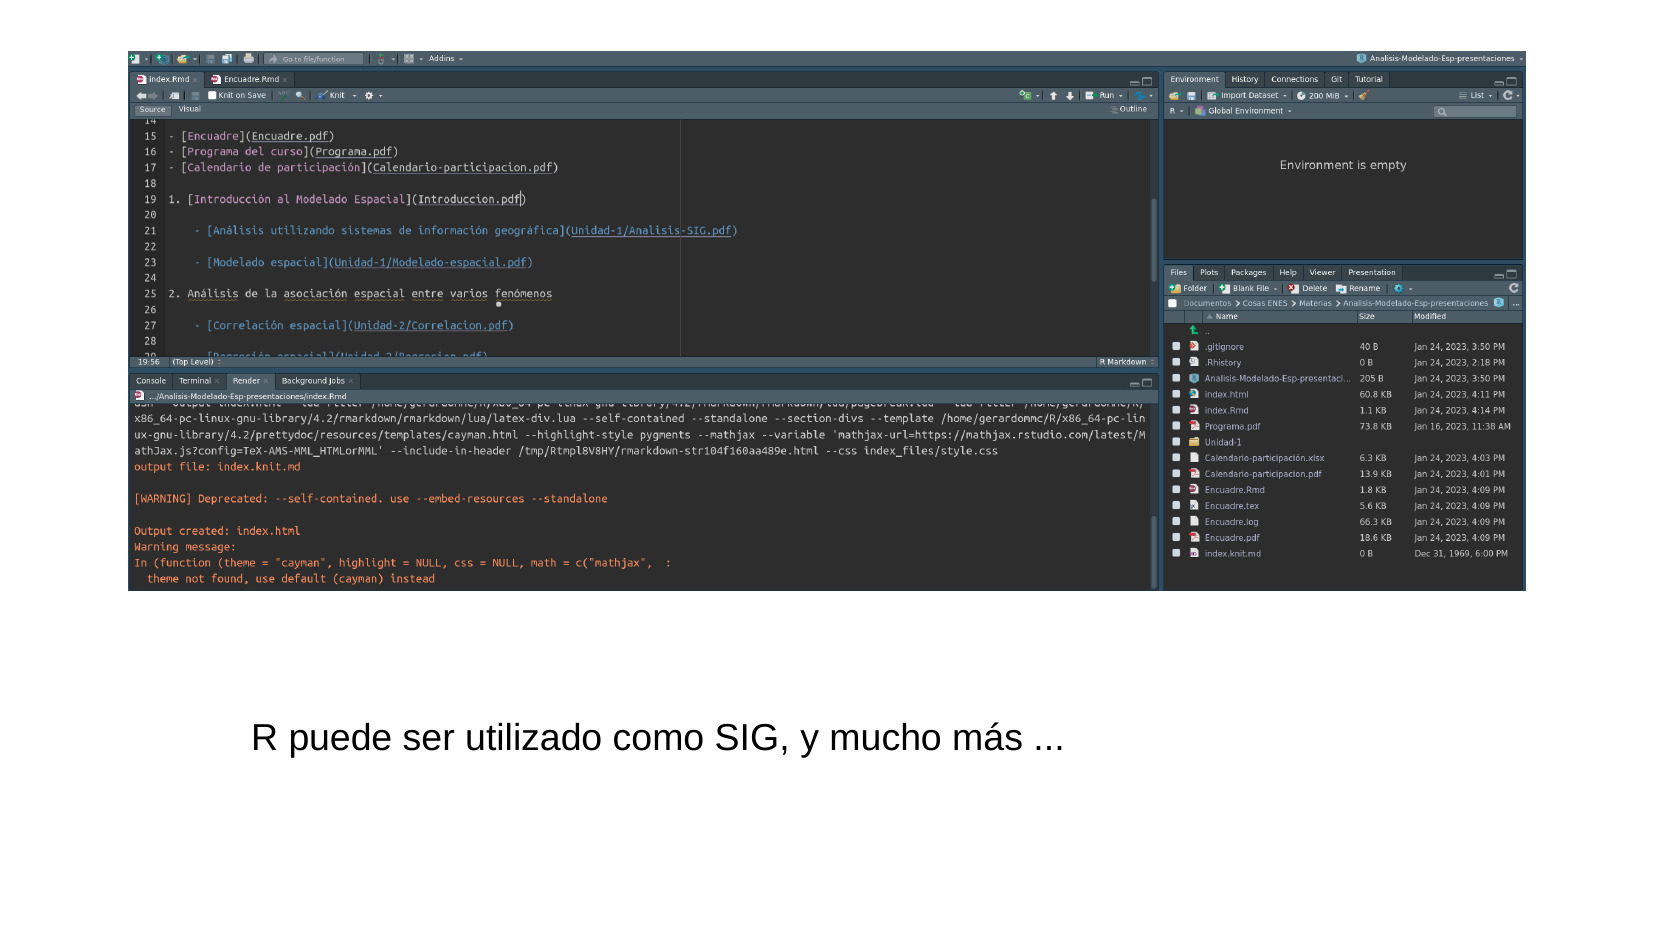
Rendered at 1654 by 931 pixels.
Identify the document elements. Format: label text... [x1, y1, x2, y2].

text_box R puede ser utilizado como SIG, y mucho más ... [236, 708, 1477, 766]
picture [128, 51, 1526, 591]
